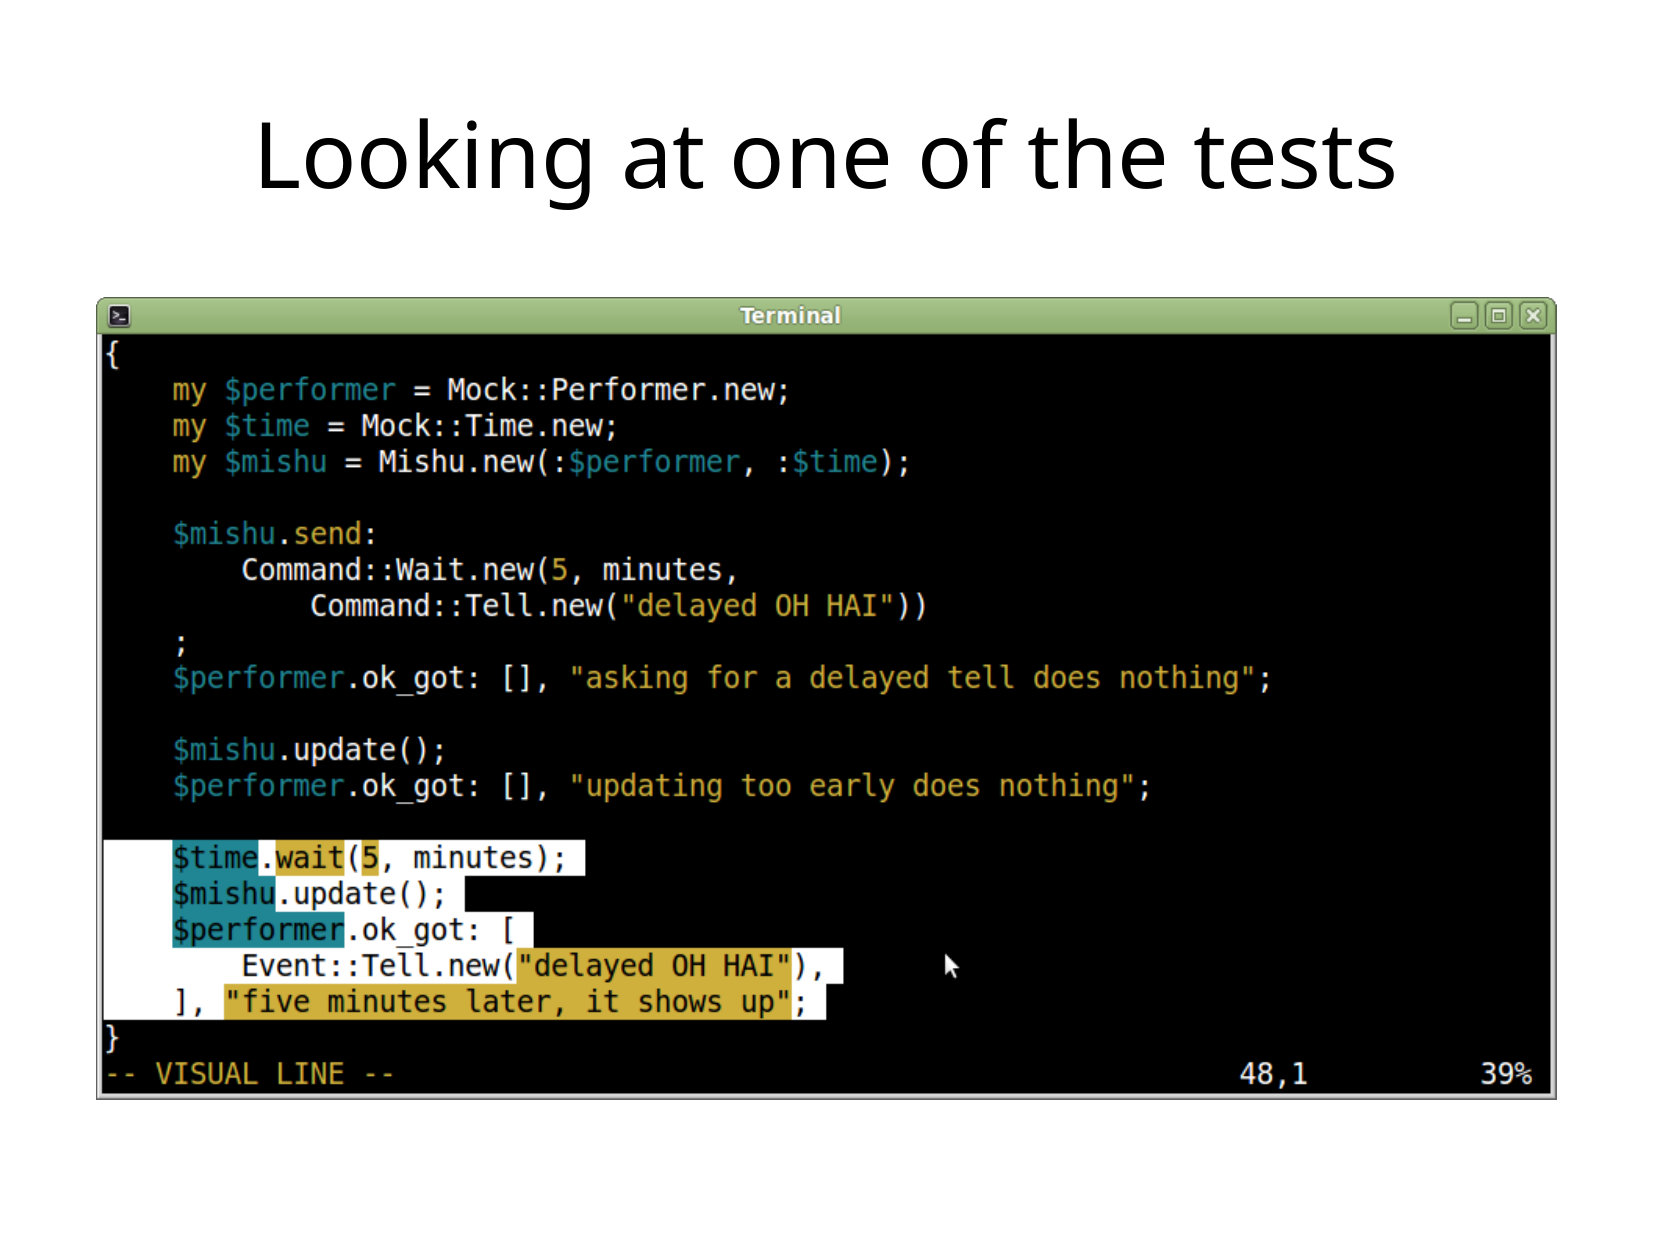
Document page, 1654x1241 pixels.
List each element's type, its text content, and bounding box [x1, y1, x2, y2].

title Looking at one of the tests [82, 49, 1571, 257]
picture [96, 297, 1557, 1100]
